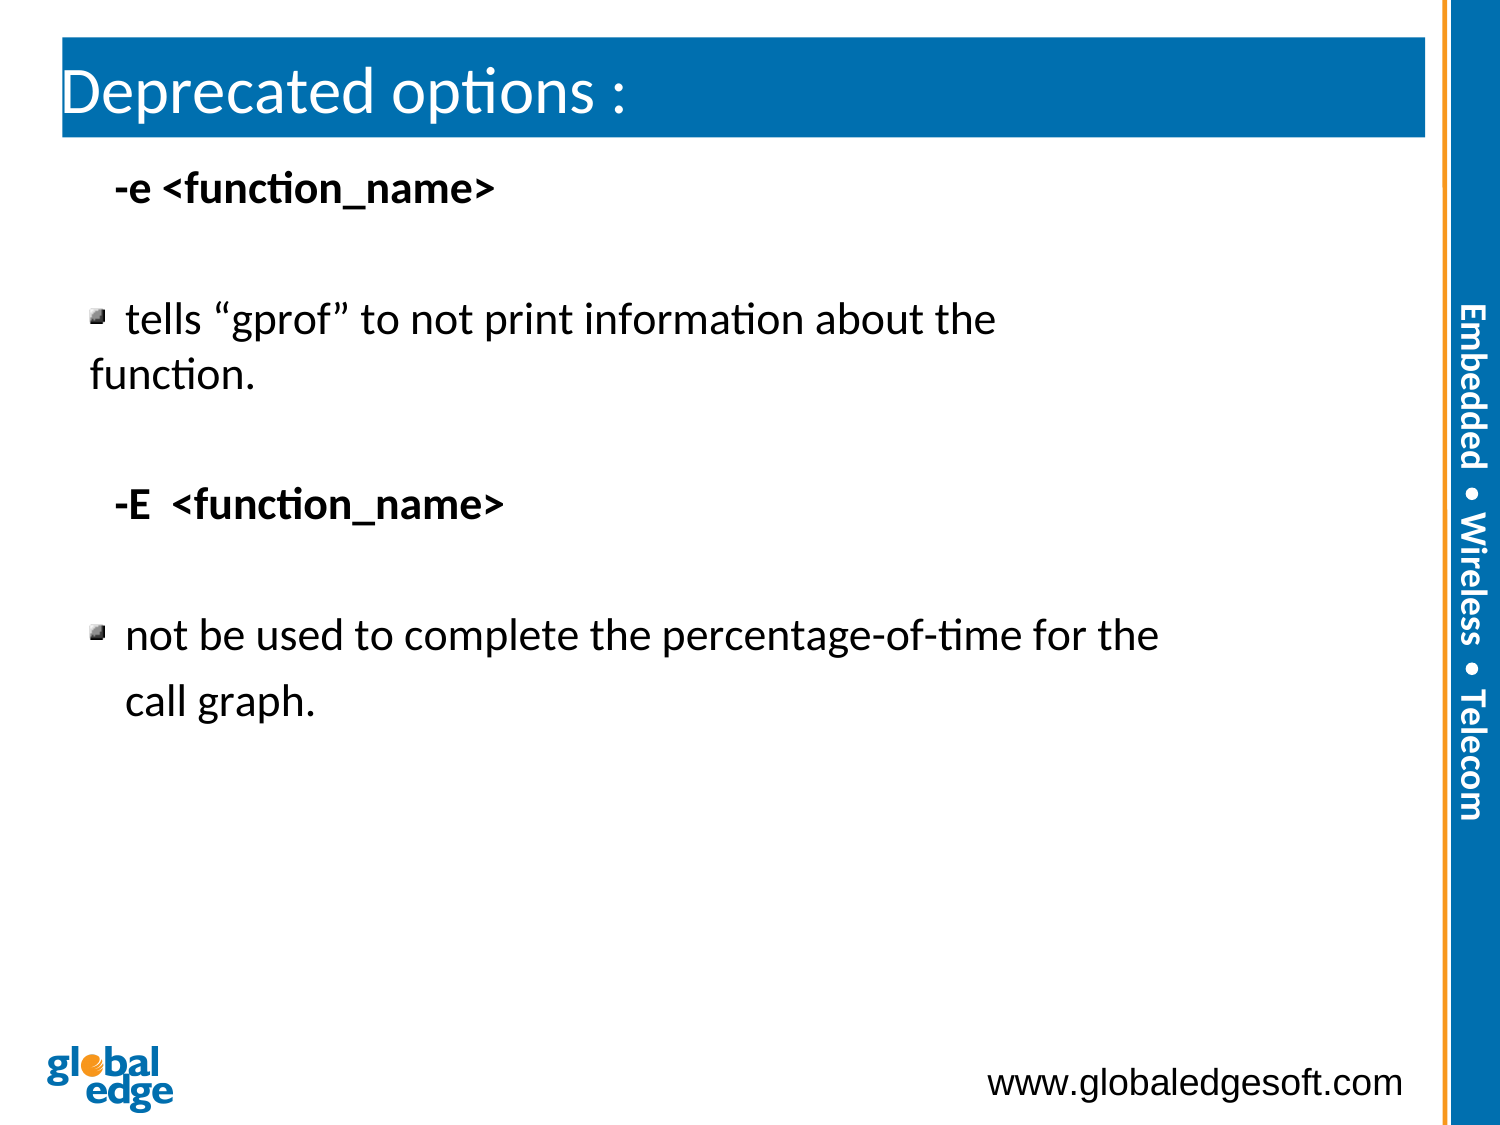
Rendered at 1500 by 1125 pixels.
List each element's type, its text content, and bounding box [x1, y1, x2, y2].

picture [34, 1034, 185, 1125]
list -e <function_name> tells “gprof” to not print information about the function. -E <function_name> not be used to complete the percentage-of-time for the call graph. [75, 149, 1425, 1026]
title Deprecated options : [37, 37, 1426, 136]
